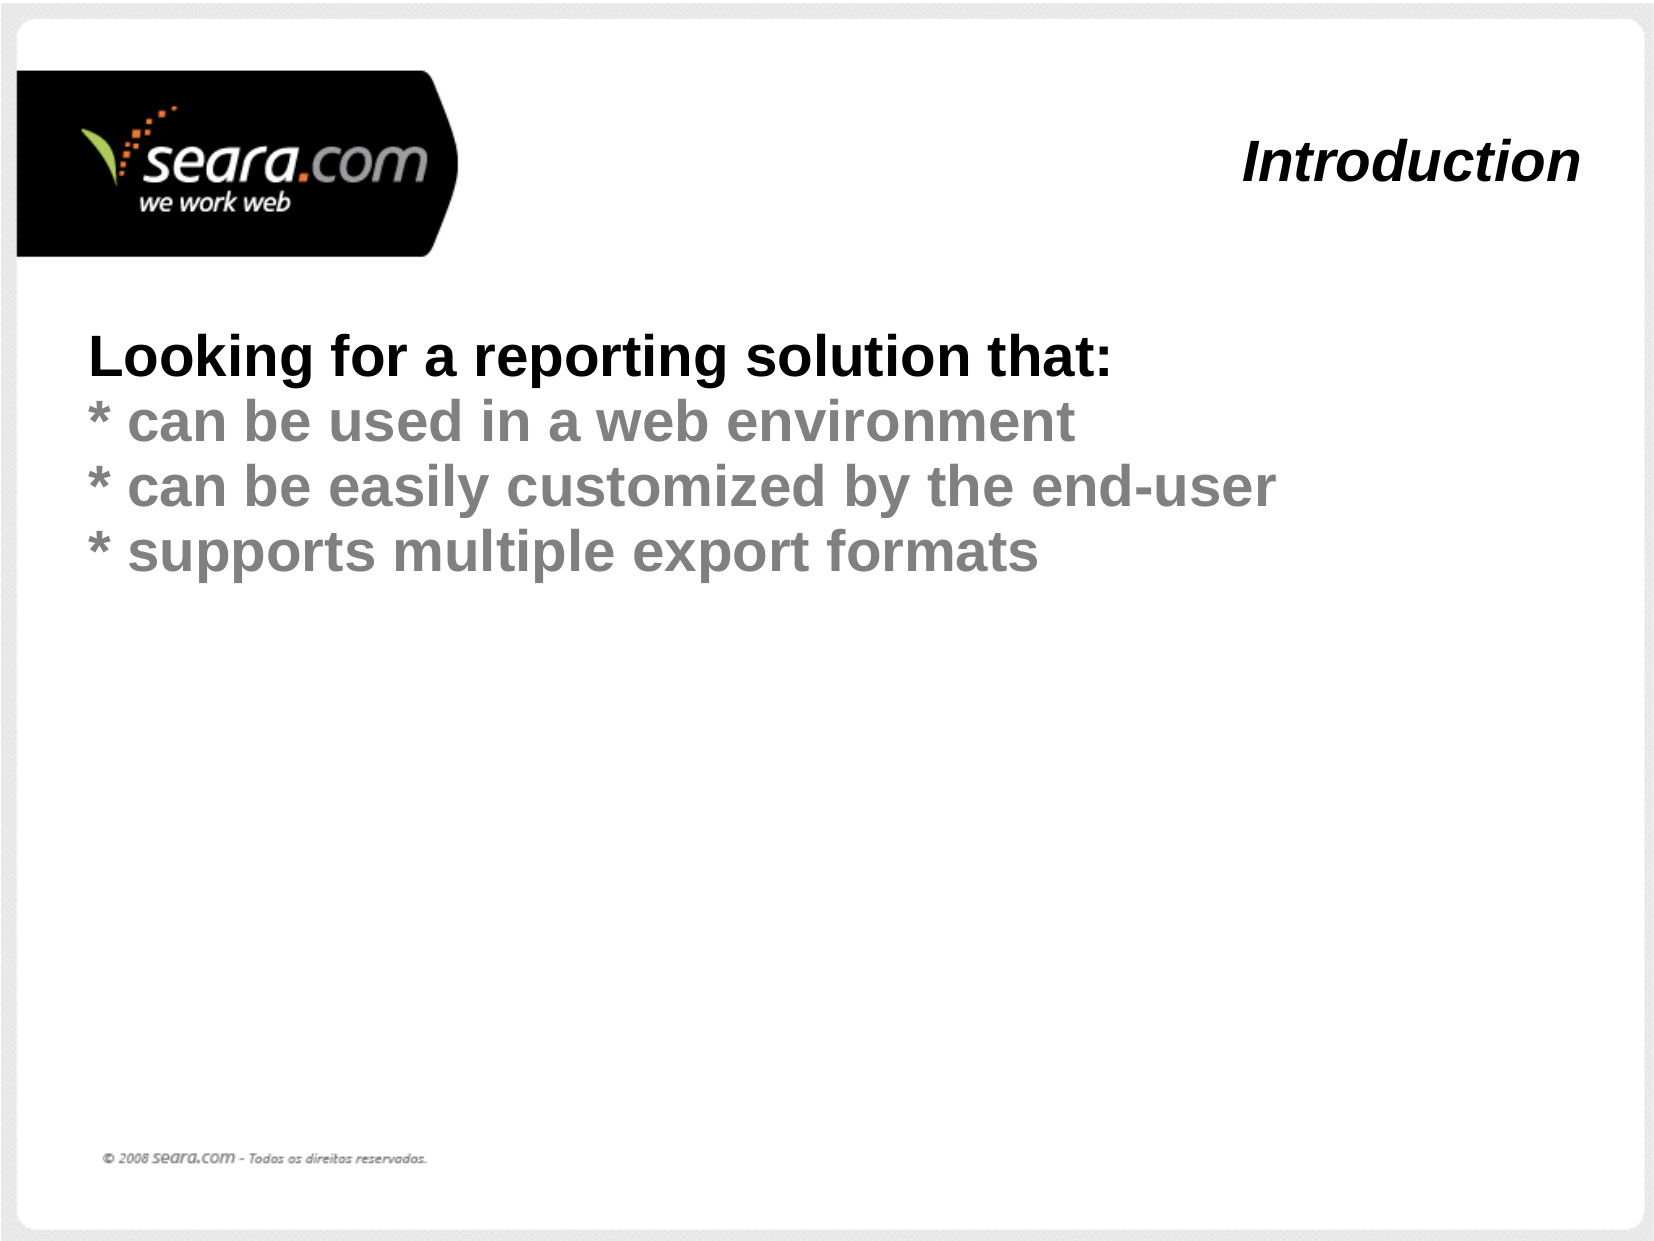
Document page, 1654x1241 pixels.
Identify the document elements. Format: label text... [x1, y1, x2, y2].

title Introduction [531, 89, 1582, 237]
text_box Looking for a reporting solution that: * can be used in a web environment * can be easily customized by the end-user * supports multiple export formats [88, 324, 1566, 586]
